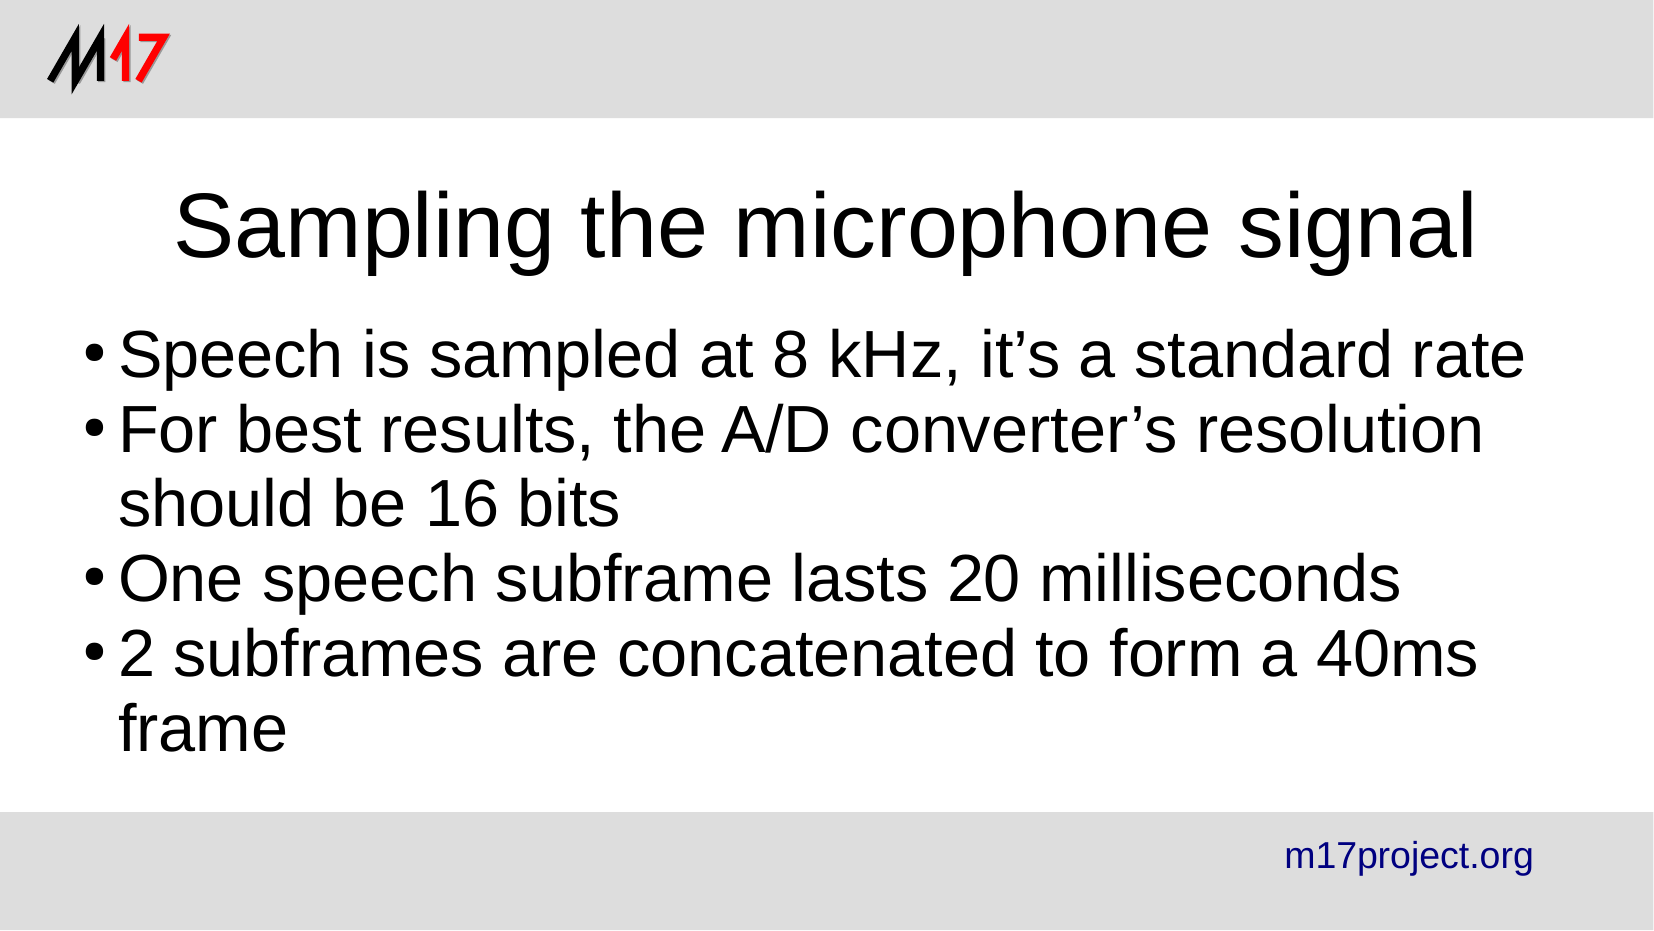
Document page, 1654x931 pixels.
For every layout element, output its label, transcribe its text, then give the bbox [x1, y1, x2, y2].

text_box [0, 812, 1654, 931]
picture [39, 16, 178, 102]
title Sampling the microphone signal [82, 147, 1571, 303]
subtitle Speech is sampled at 8 kHz, it’s a standard rate For best results, the A/D converter’s resolution should be 16 bits One speech subframe lasts 20 milliseconds 2 subframes are concatenated to form a 40ms frame [82, 316, 1571, 812]
text_box [0, 0, 1654, 119]
text_box m17project.org [1269, 826, 1654, 897]
